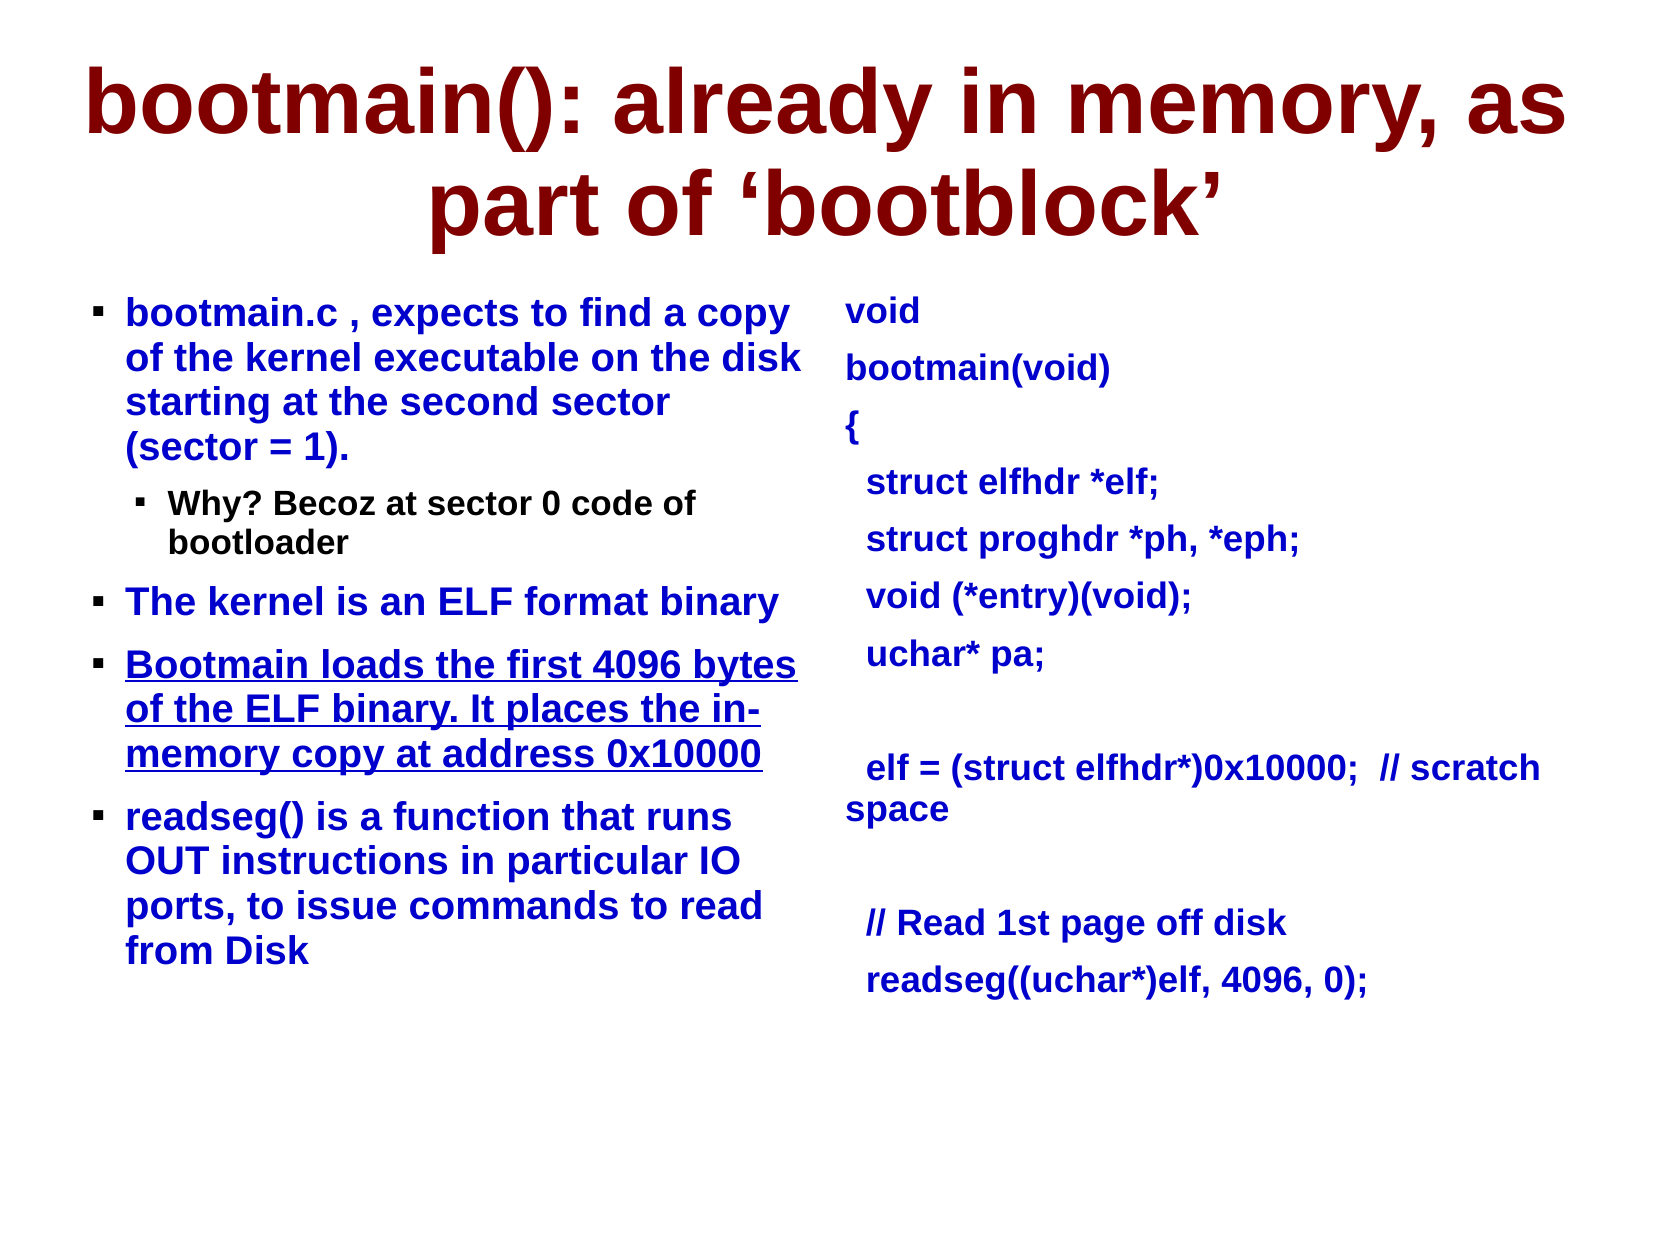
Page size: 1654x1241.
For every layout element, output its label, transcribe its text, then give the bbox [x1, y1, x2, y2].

title bootmain(): already in memory, as part of ‘bootblock’ [82, 49, 1571, 257]
list void bootmain(void) { struct elfhdr *elf; struct proghdr *ph, *eph; void (*entry)(void); uchar* pa; elf = (struct elfhdr*)0x10000; // scratch space // Read 1st page off disk readseg((uchar*)elf, 4096, 0); [845, 290, 1572, 1010]
list bootmain.c , expects to find a copy of the kernel executable on the disk starting at the second sector (sector = 1). Why? Becoz at sector 0 code of bootloader The kernel is an ELF format binary Bootmain loads the first 4096 bytes of the ELF binary. It places the in-memory copy at address 0x10000 readseg() is a function that runs OUT instructions in particular IO ports, to issue commands to read from Disk [82, 290, 809, 1010]
